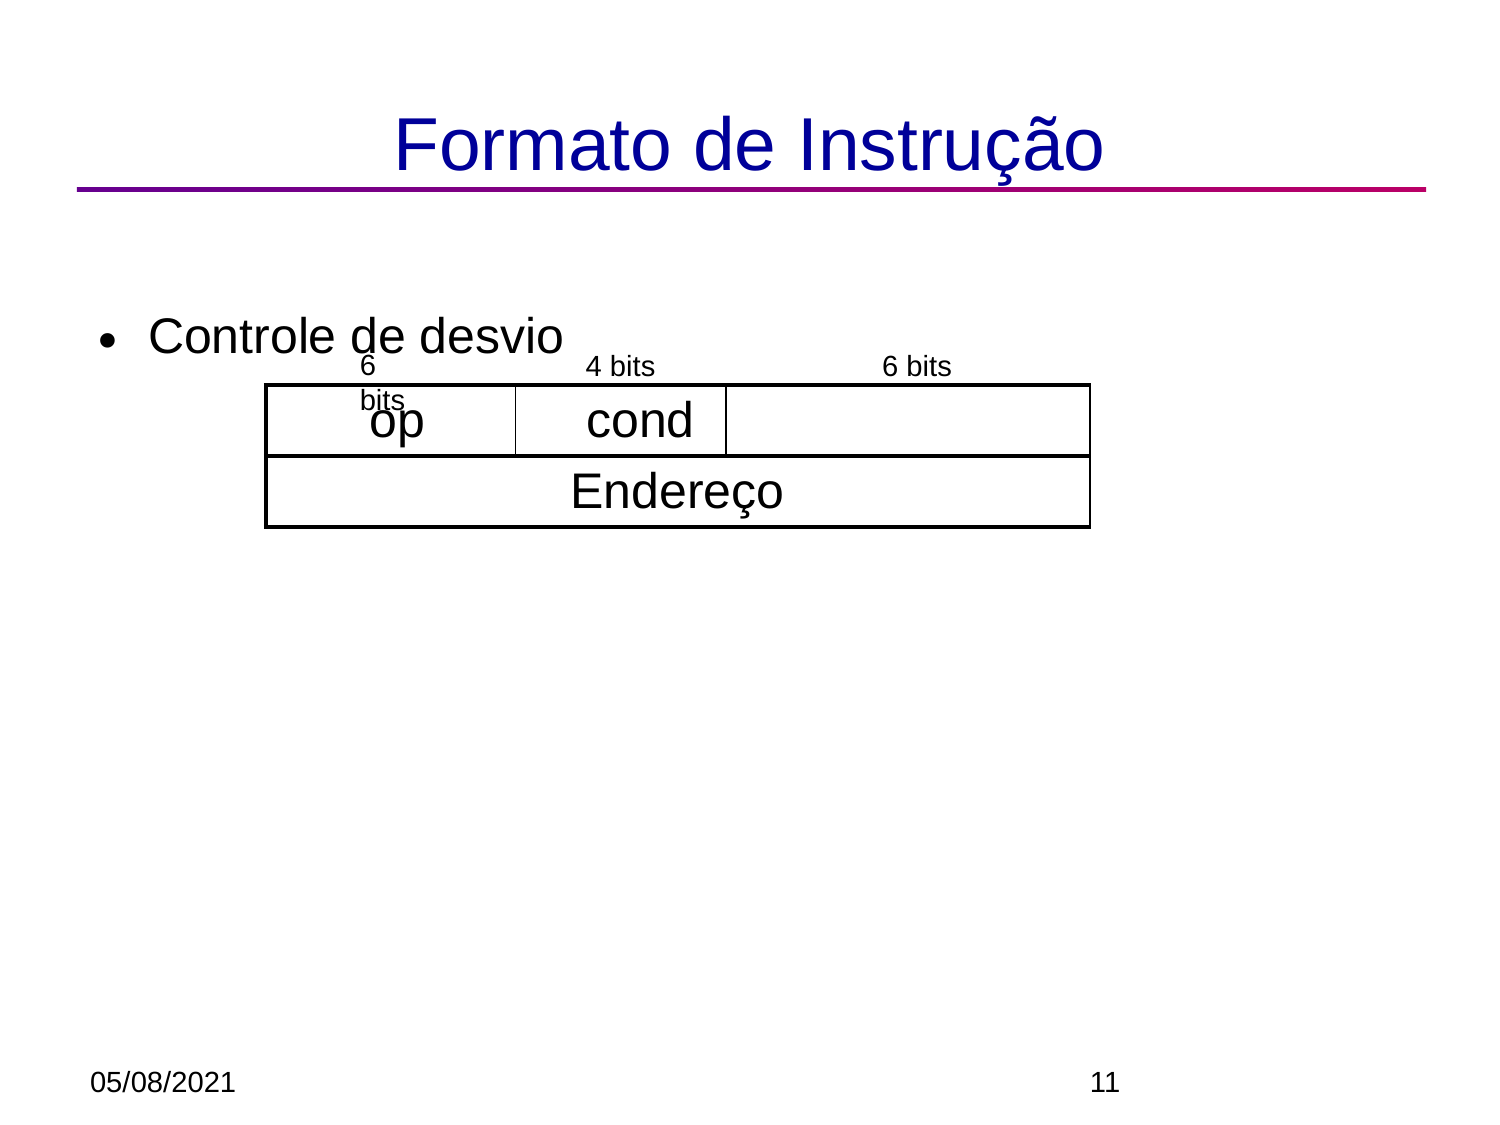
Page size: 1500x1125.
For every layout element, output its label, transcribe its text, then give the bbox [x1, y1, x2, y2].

table_header cond [516, 387, 725, 454]
text_box Formato de Instrução [76, 74, 1424, 193]
text_box 05/08/2021 [74, 1055, 425, 1125]
text_box Controle de desvio [76, 215, 1424, 1019]
text_box <number> [1074, 1055, 1425, 1125]
table_header op [268, 387, 515, 454]
text_box 6 bits [867, 339, 968, 390]
table_header op [364, 396, 371, 408]
text_box 6 bits [345, 338, 445, 389]
table_cell Endereço [268, 458, 1089, 525]
text_box 4 bits [570, 339, 712, 390]
table_header [727, 387, 1089, 454]
